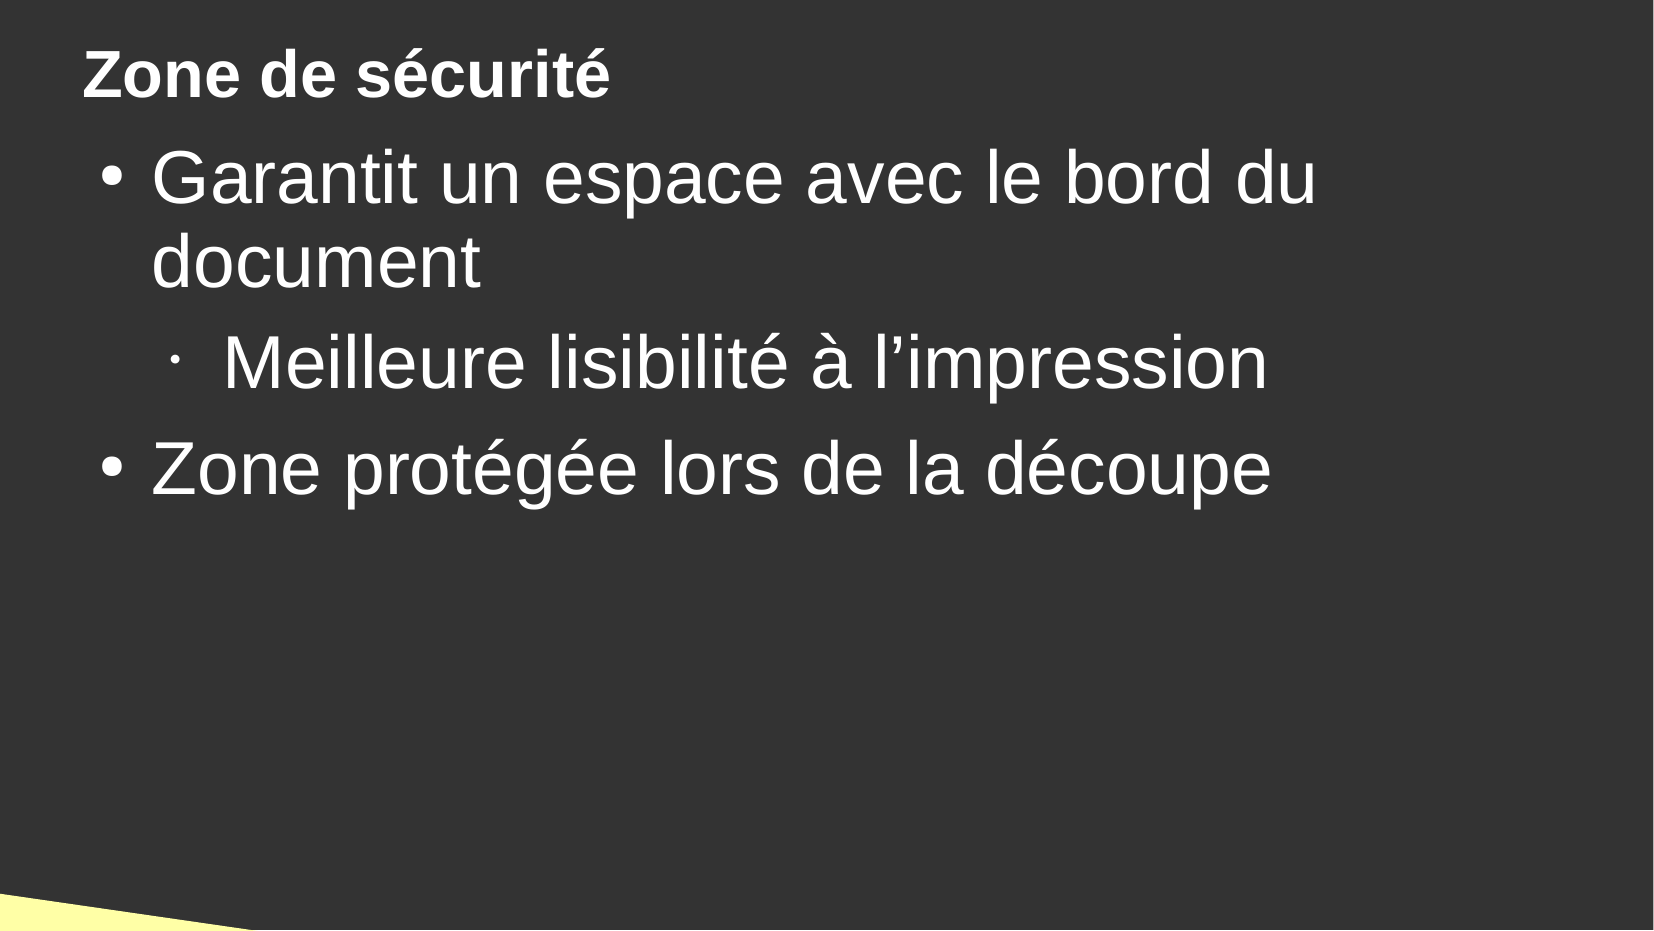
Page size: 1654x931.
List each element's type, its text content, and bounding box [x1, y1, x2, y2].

text_box [0, 893, 259, 931]
list Garantit un espace avec le bord du document Meilleure lisibilité à l’impression Zone protégée lors de la découpe [80, 135, 1620, 839]
title Zone de sécurité [82, 37, 1571, 122]
